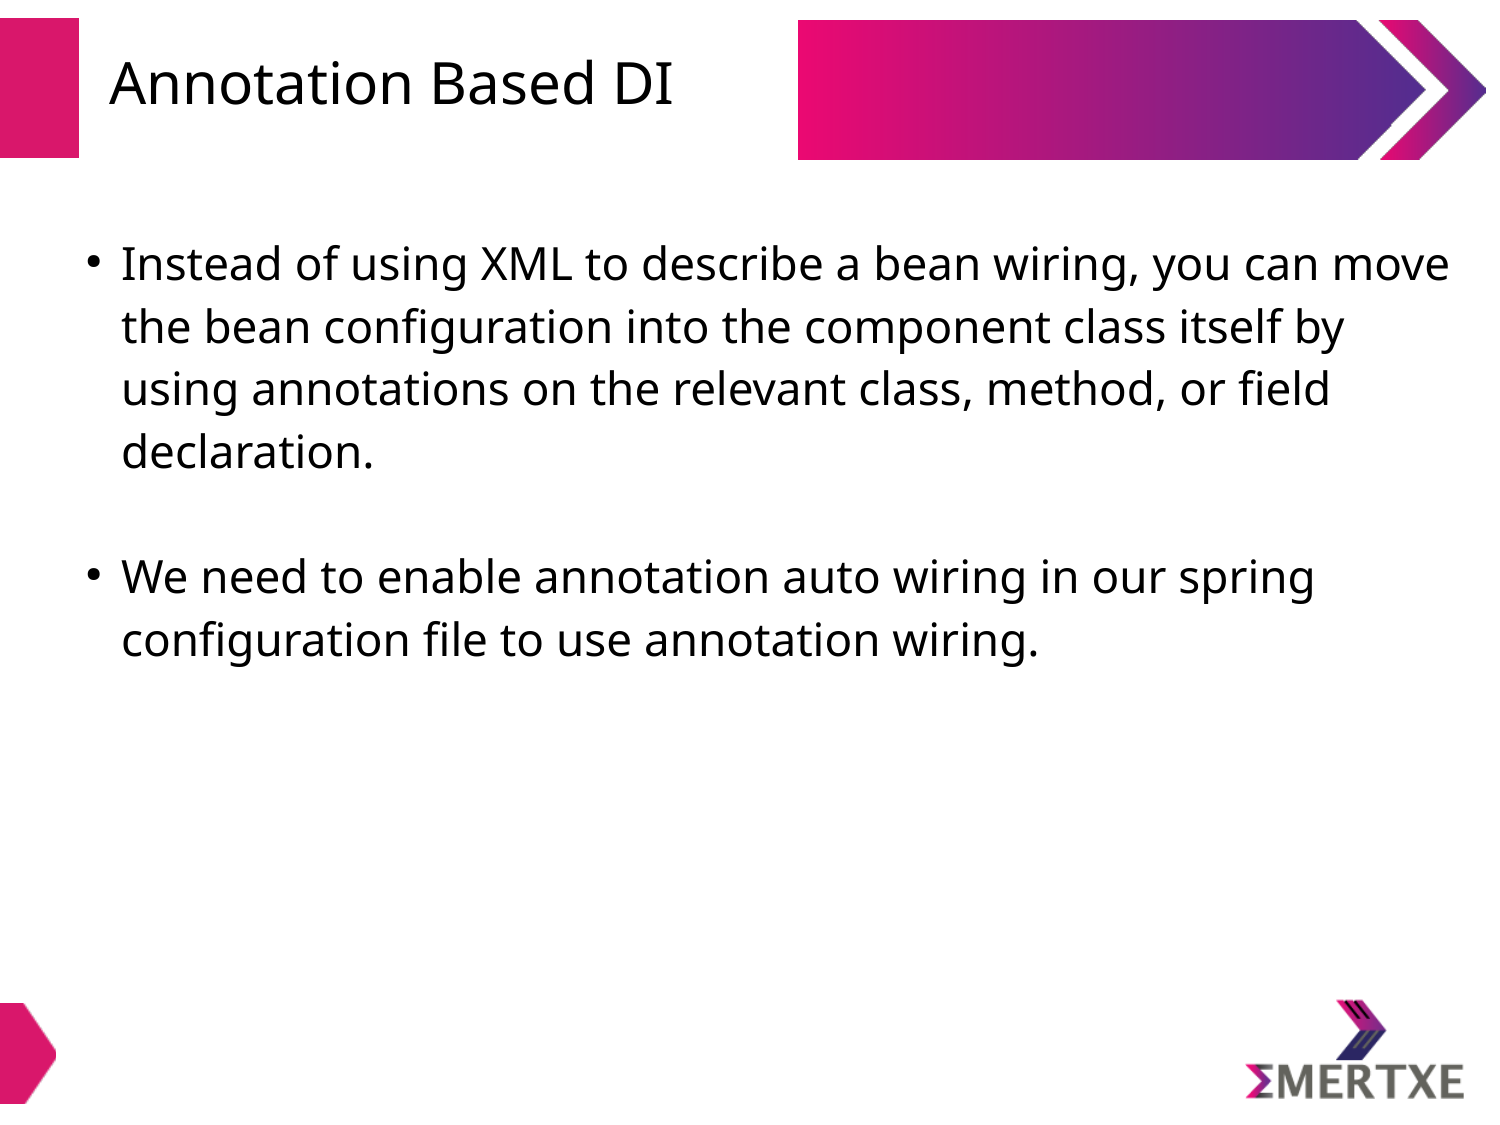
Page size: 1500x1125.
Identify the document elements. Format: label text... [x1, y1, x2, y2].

text_box Instead of using XML to describe a bean wiring, you can move the bean configuration into the component class itself by using annotations on the relevant class, method, or field declaration. We need to enable annotation auto wiring in our spring configuration file to use annotation wiring. [70, 224, 1477, 702]
picture [1245, 996, 1465, 1099]
text_box Annotation Based DI [94, 35, 780, 119]
picture [798, 20, 1486, 160]
